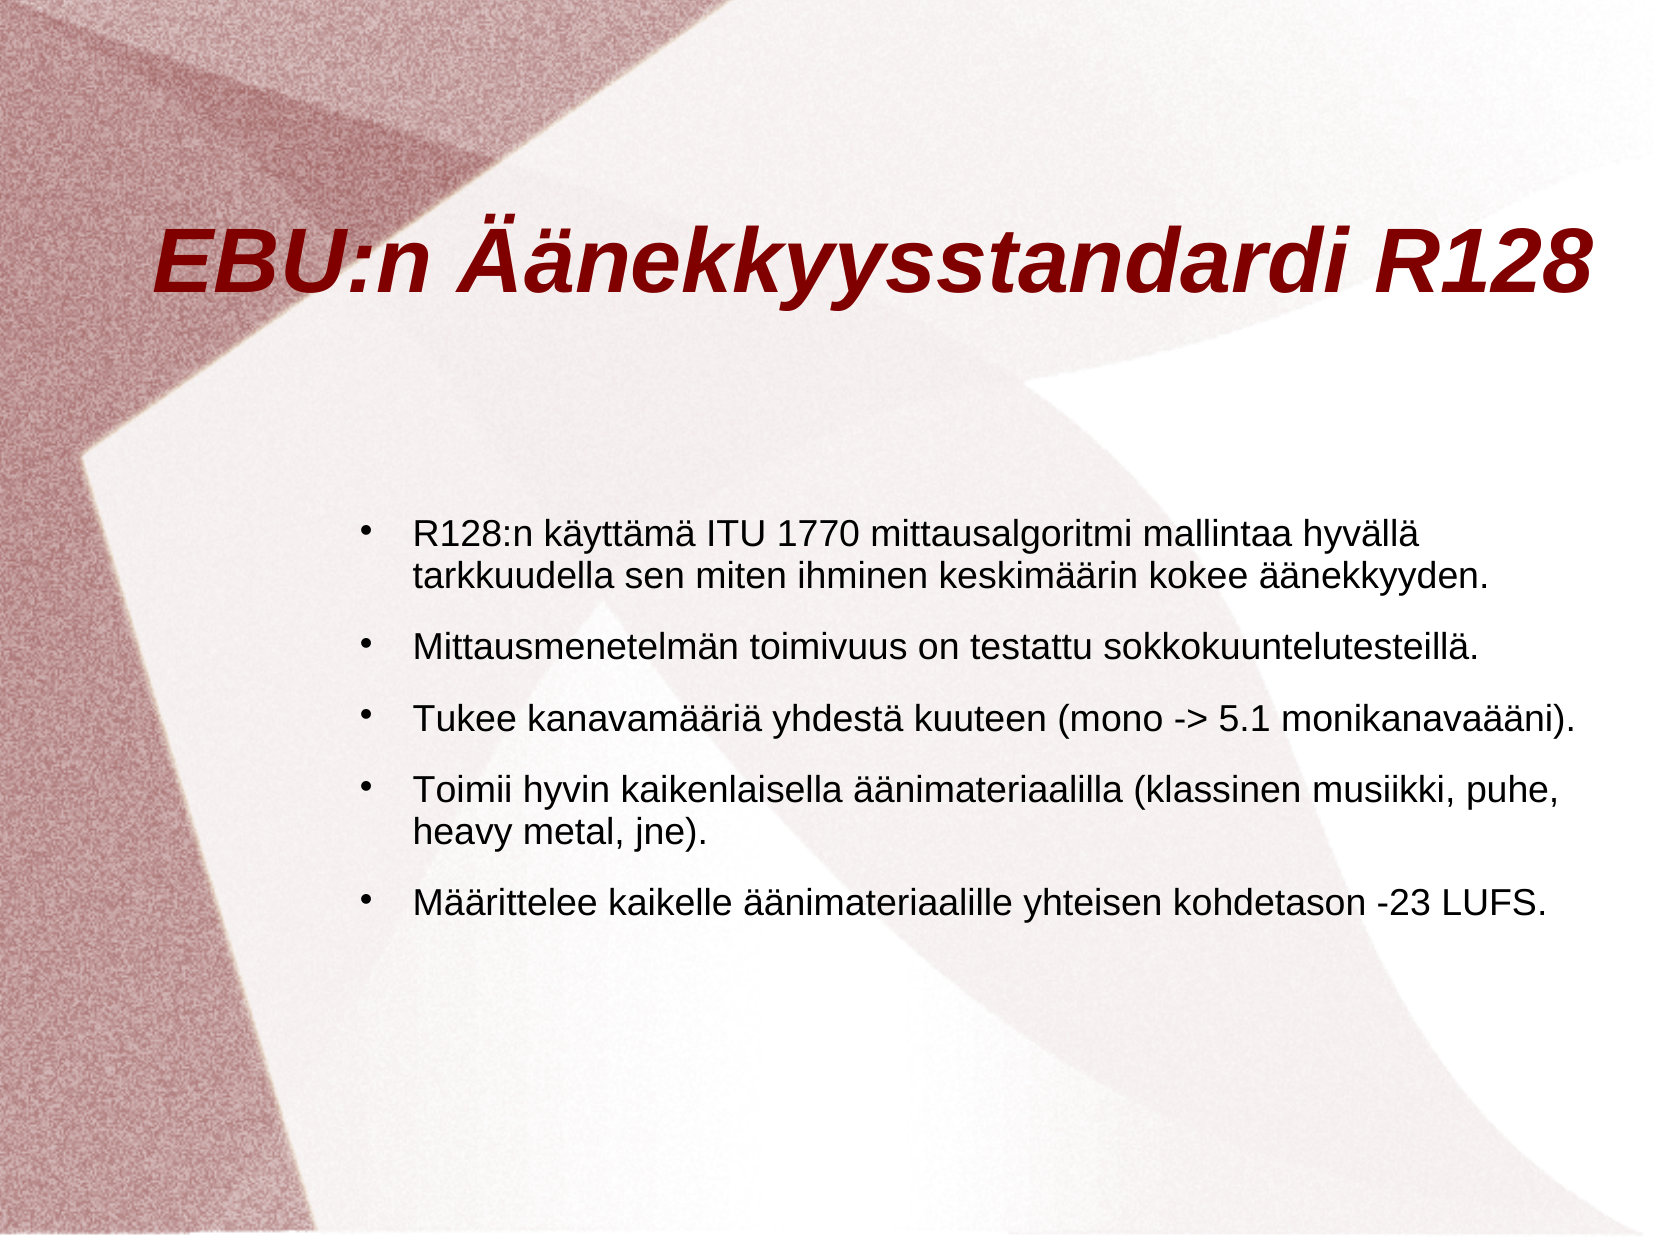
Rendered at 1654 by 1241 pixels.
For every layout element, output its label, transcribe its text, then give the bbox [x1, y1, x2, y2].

title EBU:n Äänekkyysstandardi R128 [106, 188, 1642, 330]
list R128:n käyttämä ITU 1770 mittausalgoritmi mallintaa hyvällä tarkkuudella sen miten ihminen keskimäärin kokee äänekkyyden. Mittausmenetelmän toimivuus on testattu sokkokuuntelutesteillä. Tukee kanavamääriä yhdestä kuuteen (mono -> 5.1 monikanavaääni). Toimii hyvin kaikenlaisella äänimateriaalilla (klassinen musiikki, puhe, heavy metal, jne). Määrittelee kaikelle äänimateriaalille yhteisen kohdetason -23 LUFS. [342, 509, 1619, 1028]
picture [0, 0, 1654, 1241]
